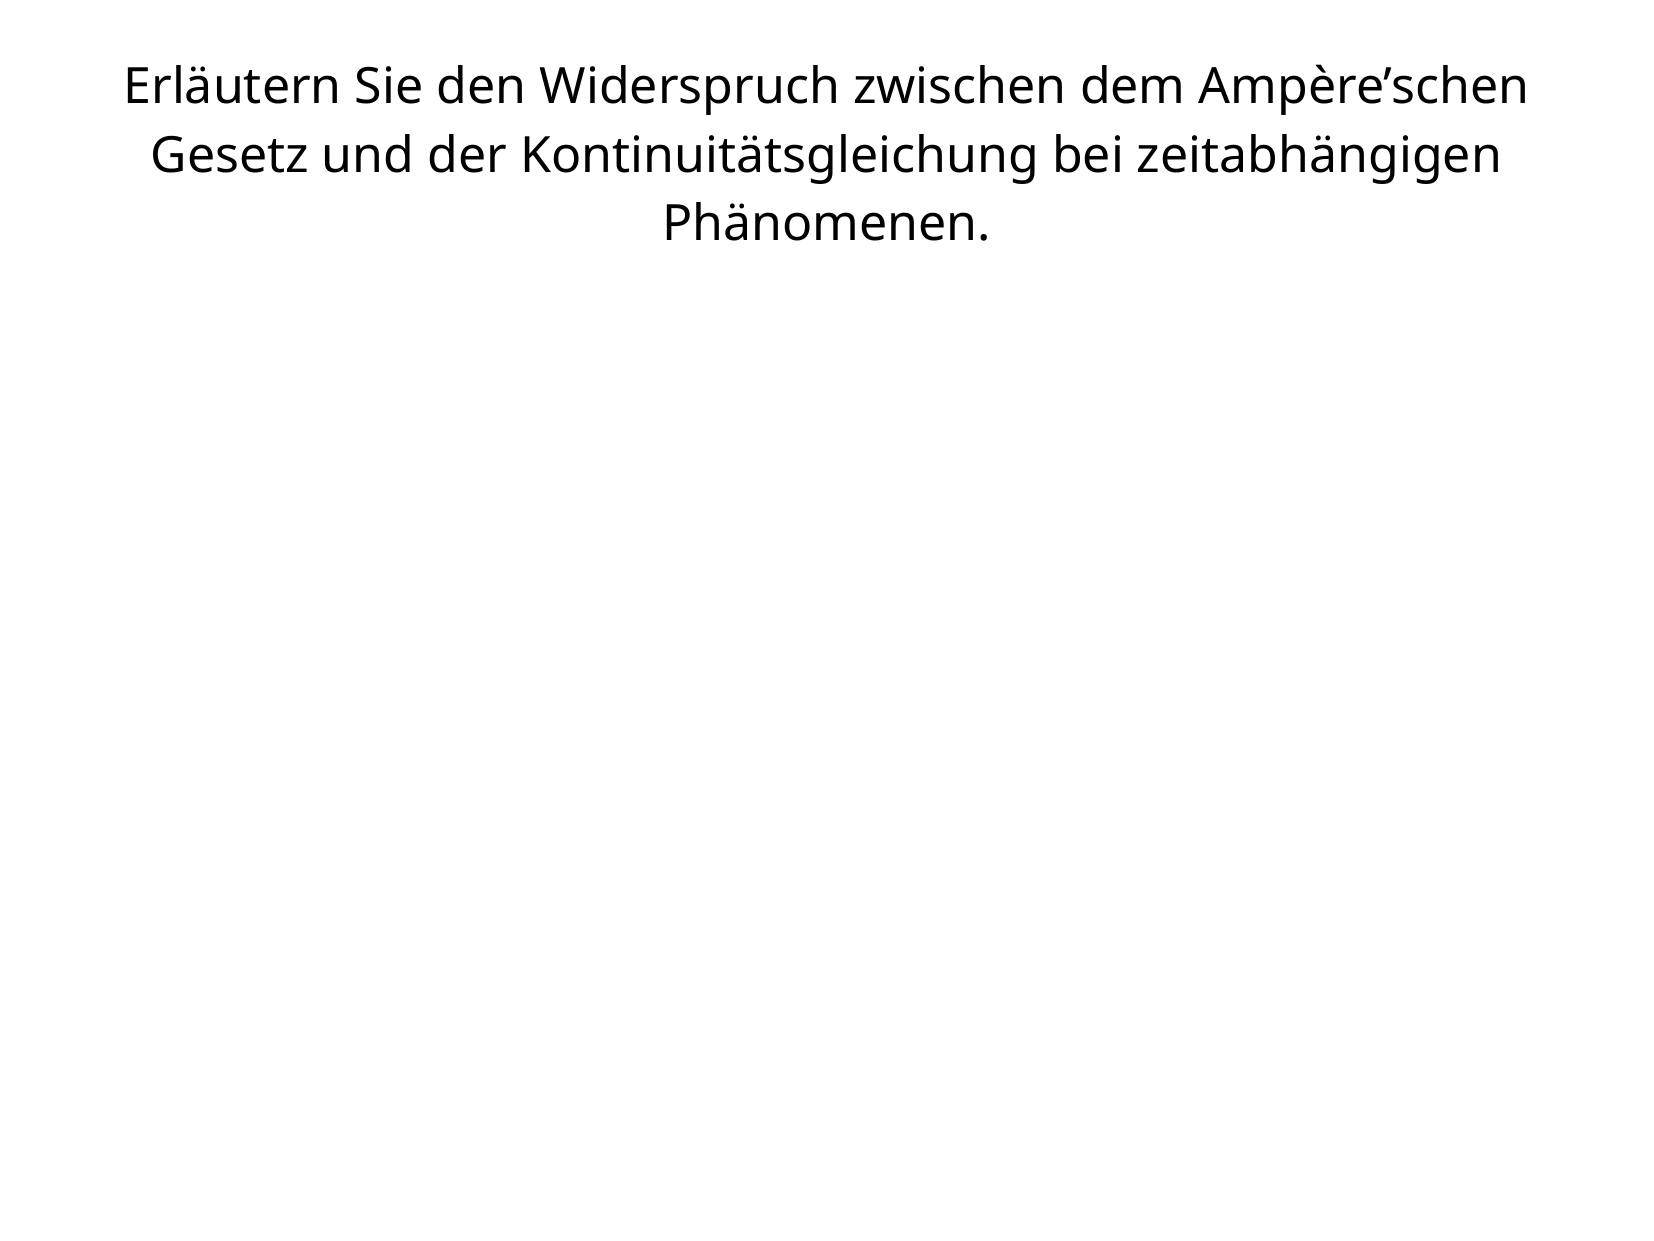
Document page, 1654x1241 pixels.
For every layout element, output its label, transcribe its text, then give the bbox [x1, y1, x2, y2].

title Erläutern Sie den Widerspruch zwischen dem Ampère’schen Gesetz und der Kontinuitätsgleichung bei zeitabhängigen Phänomenen. [82, 49, 1571, 257]
